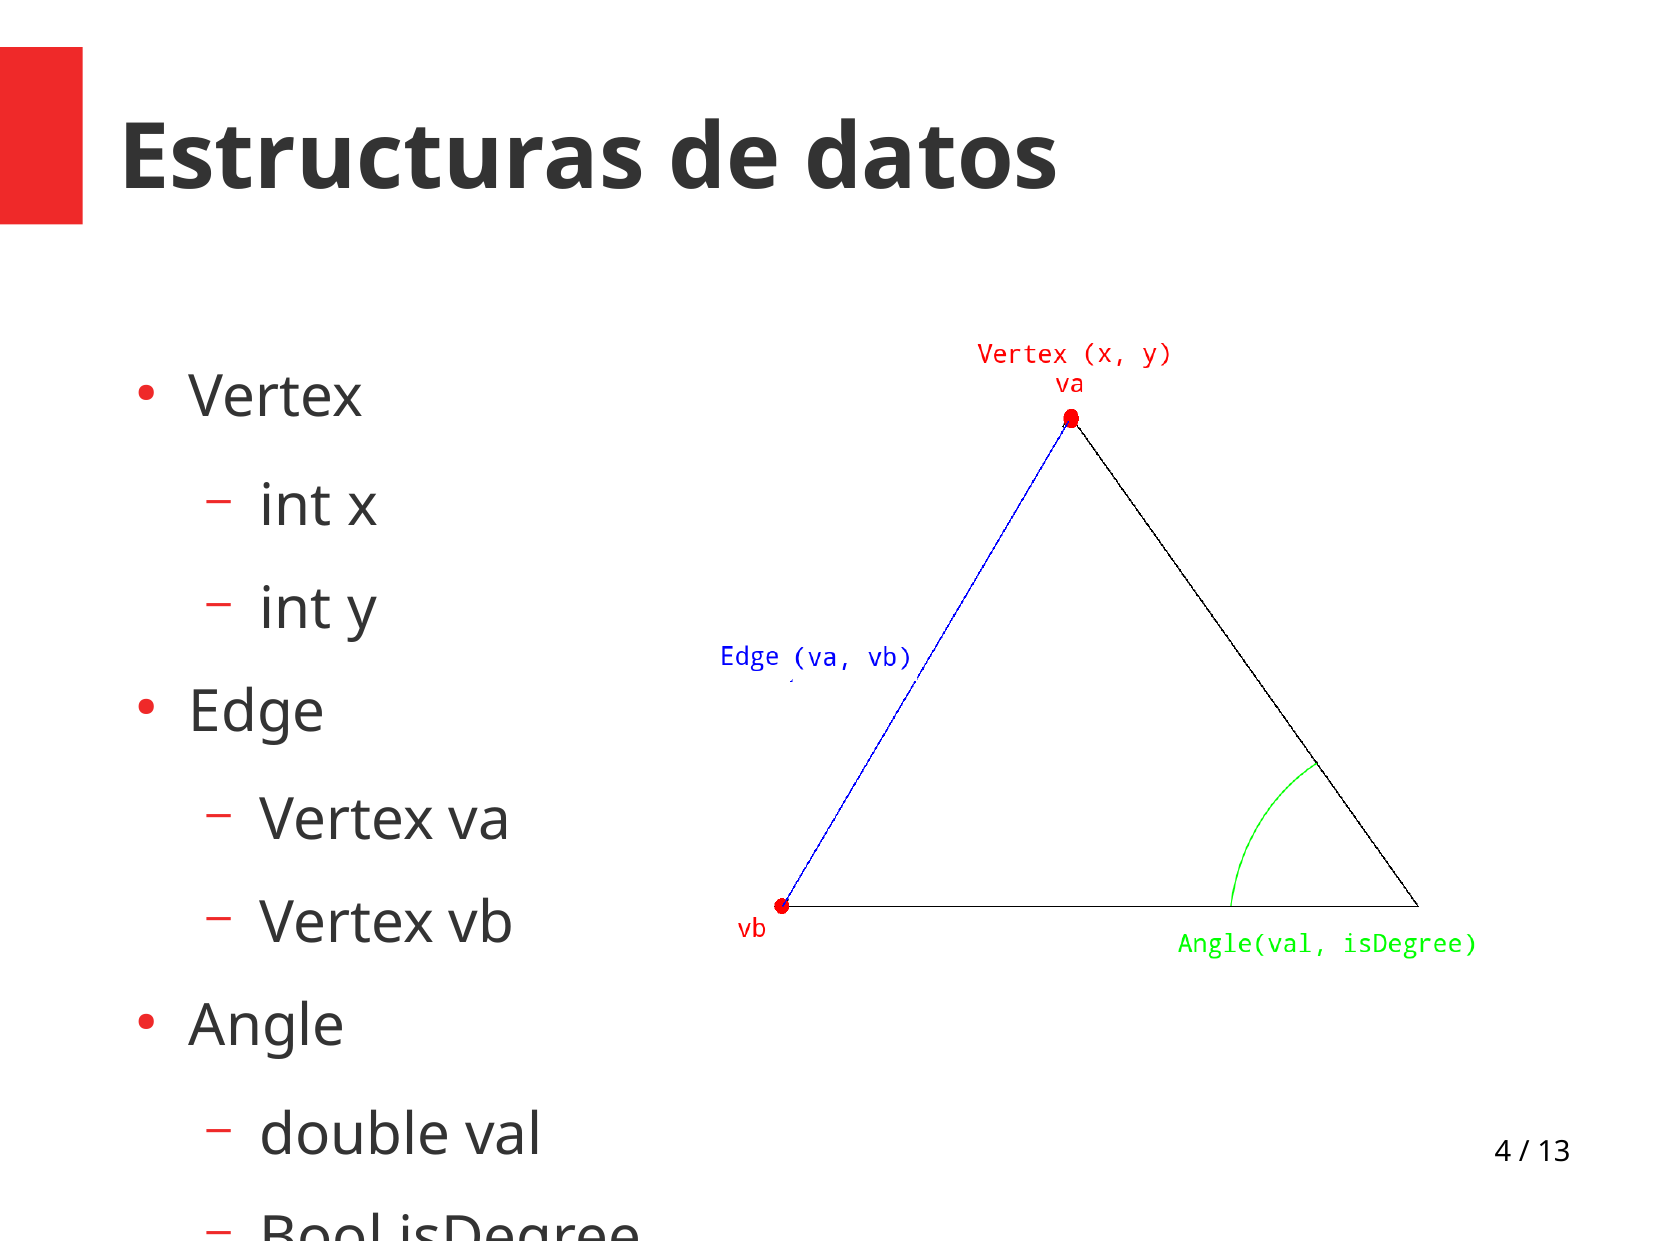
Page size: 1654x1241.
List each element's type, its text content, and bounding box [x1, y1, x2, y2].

title Estructuras de datos [118, 49, 1571, 257]
list Vertex int x int y Edge Vertex va Vertex vb Angle double val Bool isDegree [118, 354, 1536, 1074]
picture [685, 318, 1546, 1047]
